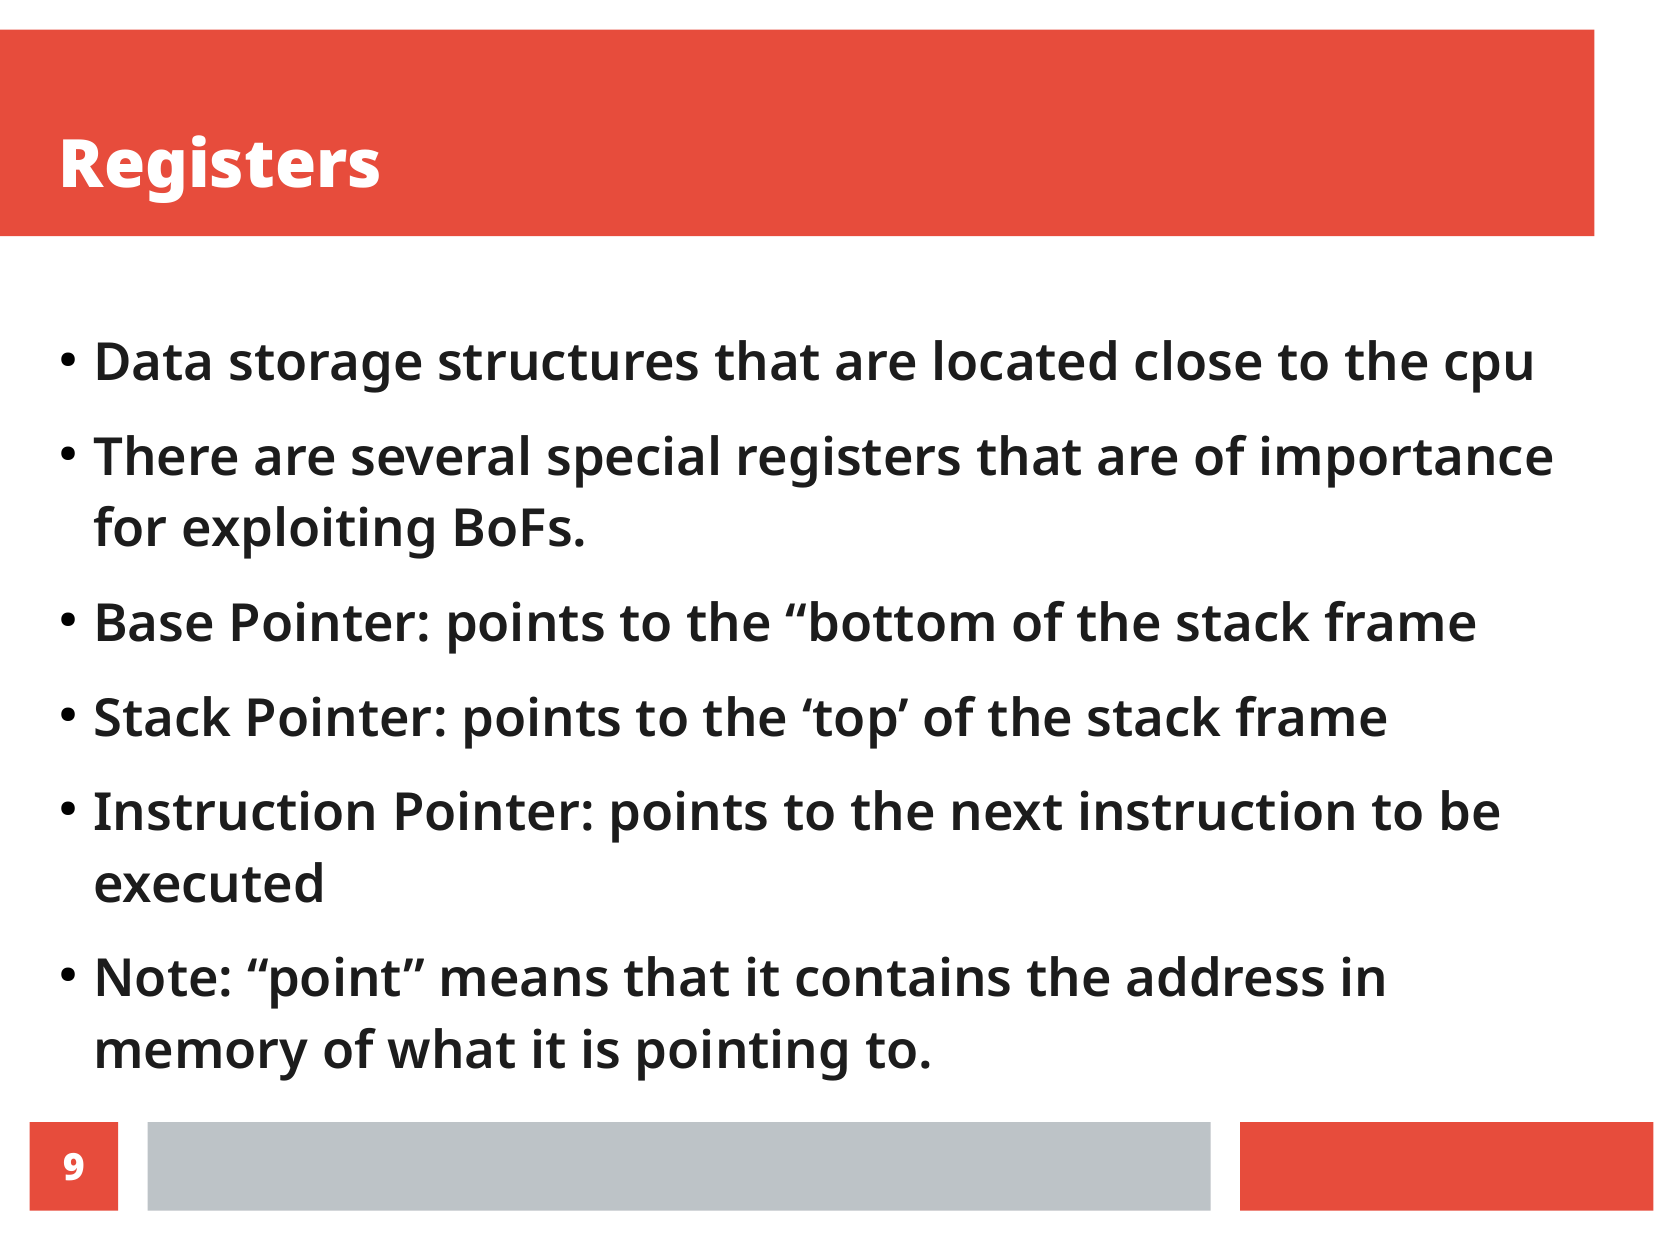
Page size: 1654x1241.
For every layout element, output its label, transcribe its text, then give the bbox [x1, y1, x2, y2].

title Registers [59, 59, 1595, 207]
list Data storage structures that are located close to the cpu There are several special registers that are of importance for exploiting BoFs. Base Pointer: points to the “bottom of the stack frame Stack Pointer: points to the ‘top’ of the stack frame Instruction Pointer: points to the next instruction to be executed Note: “point” means that it contains the address in memory of what it is pointing to. [59, 324, 1565, 1093]
